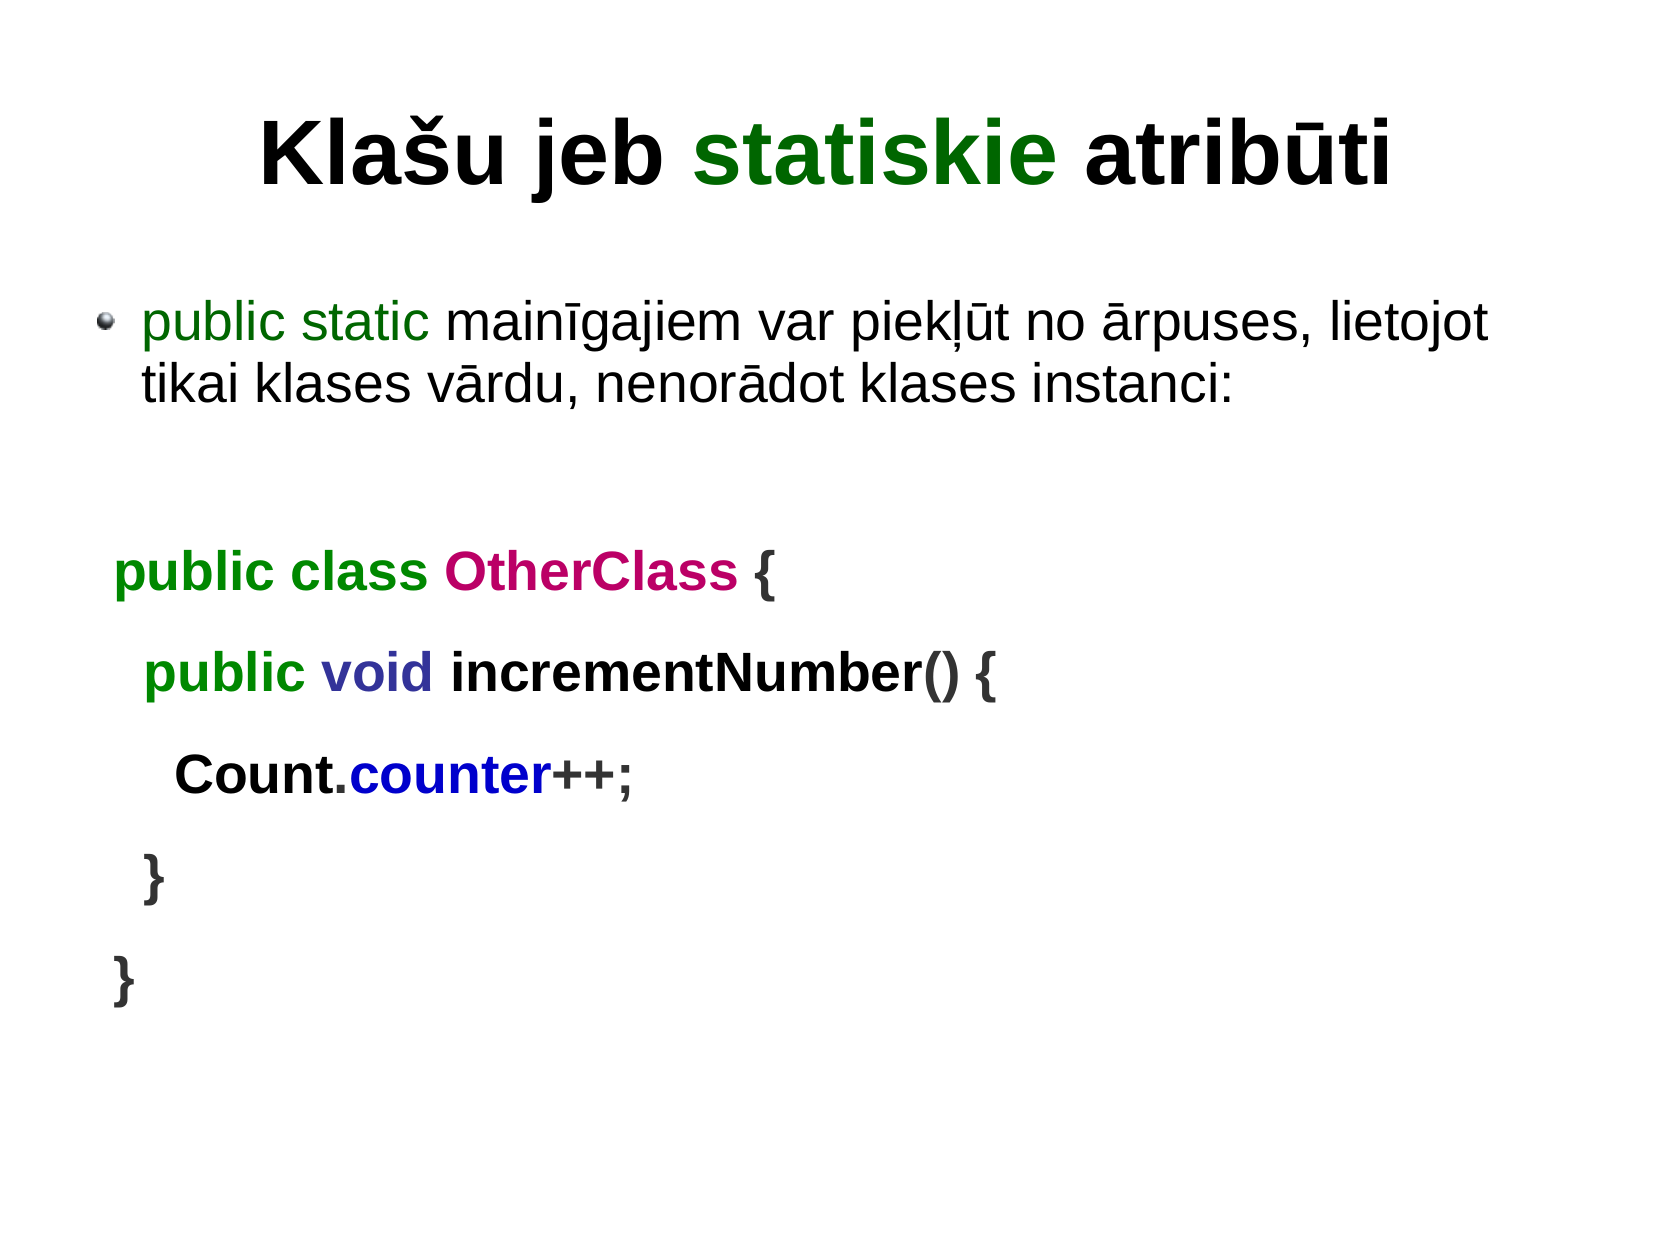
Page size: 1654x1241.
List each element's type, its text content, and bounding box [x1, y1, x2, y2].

title Klašu jeb statiskie atribūti [82, 49, 1571, 257]
list public static mainīgajiem var piekļūt no ārpuses, lietojot tikai klases vārdu, nenorādot klases instanci: public class OtherClass { public void incrementNumber() { Count.counter++; } } [82, 290, 1538, 1010]
